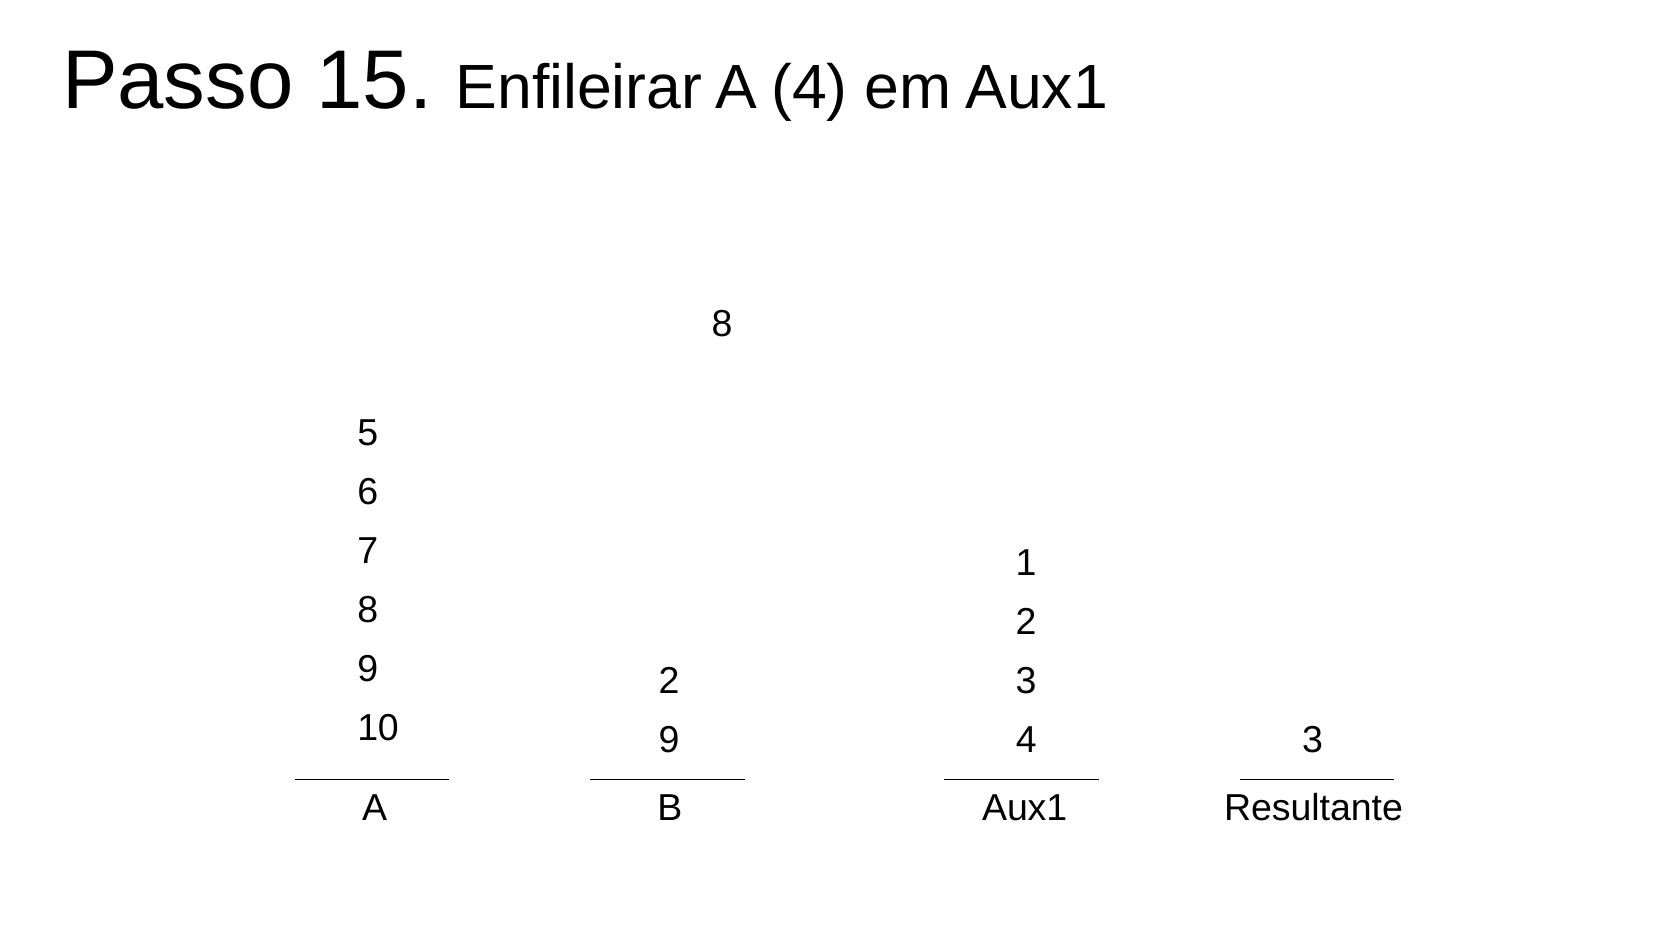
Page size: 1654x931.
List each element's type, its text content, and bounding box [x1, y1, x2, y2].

text_box 2 [1000, 592, 1052, 650]
text_box A [347, 779, 508, 837]
text_box Passo 15. Enfileirar A (4) em Aux1 [47, 25, 1607, 274]
text_box 9 [643, 710, 695, 768]
text_box B [642, 780, 698, 837]
text_box 4 [1000, 710, 1052, 768]
text_box 9 [342, 640, 393, 697]
text_box 6 [342, 462, 393, 520]
text_box 8 [696, 295, 748, 353]
text_box 2 [643, 651, 695, 709]
text_box 7 [342, 521, 393, 579]
text_box Resultante [1209, 779, 1418, 837]
text_box 3 [1287, 710, 1338, 768]
text_box Aux1 [967, 780, 1083, 837]
text_box 1 [1000, 533, 1052, 591]
text_box 3 [1000, 651, 1052, 709]
text_box 8 [342, 580, 393, 638]
text_box 10 [342, 699, 426, 756]
text_box 5 [342, 403, 393, 461]
